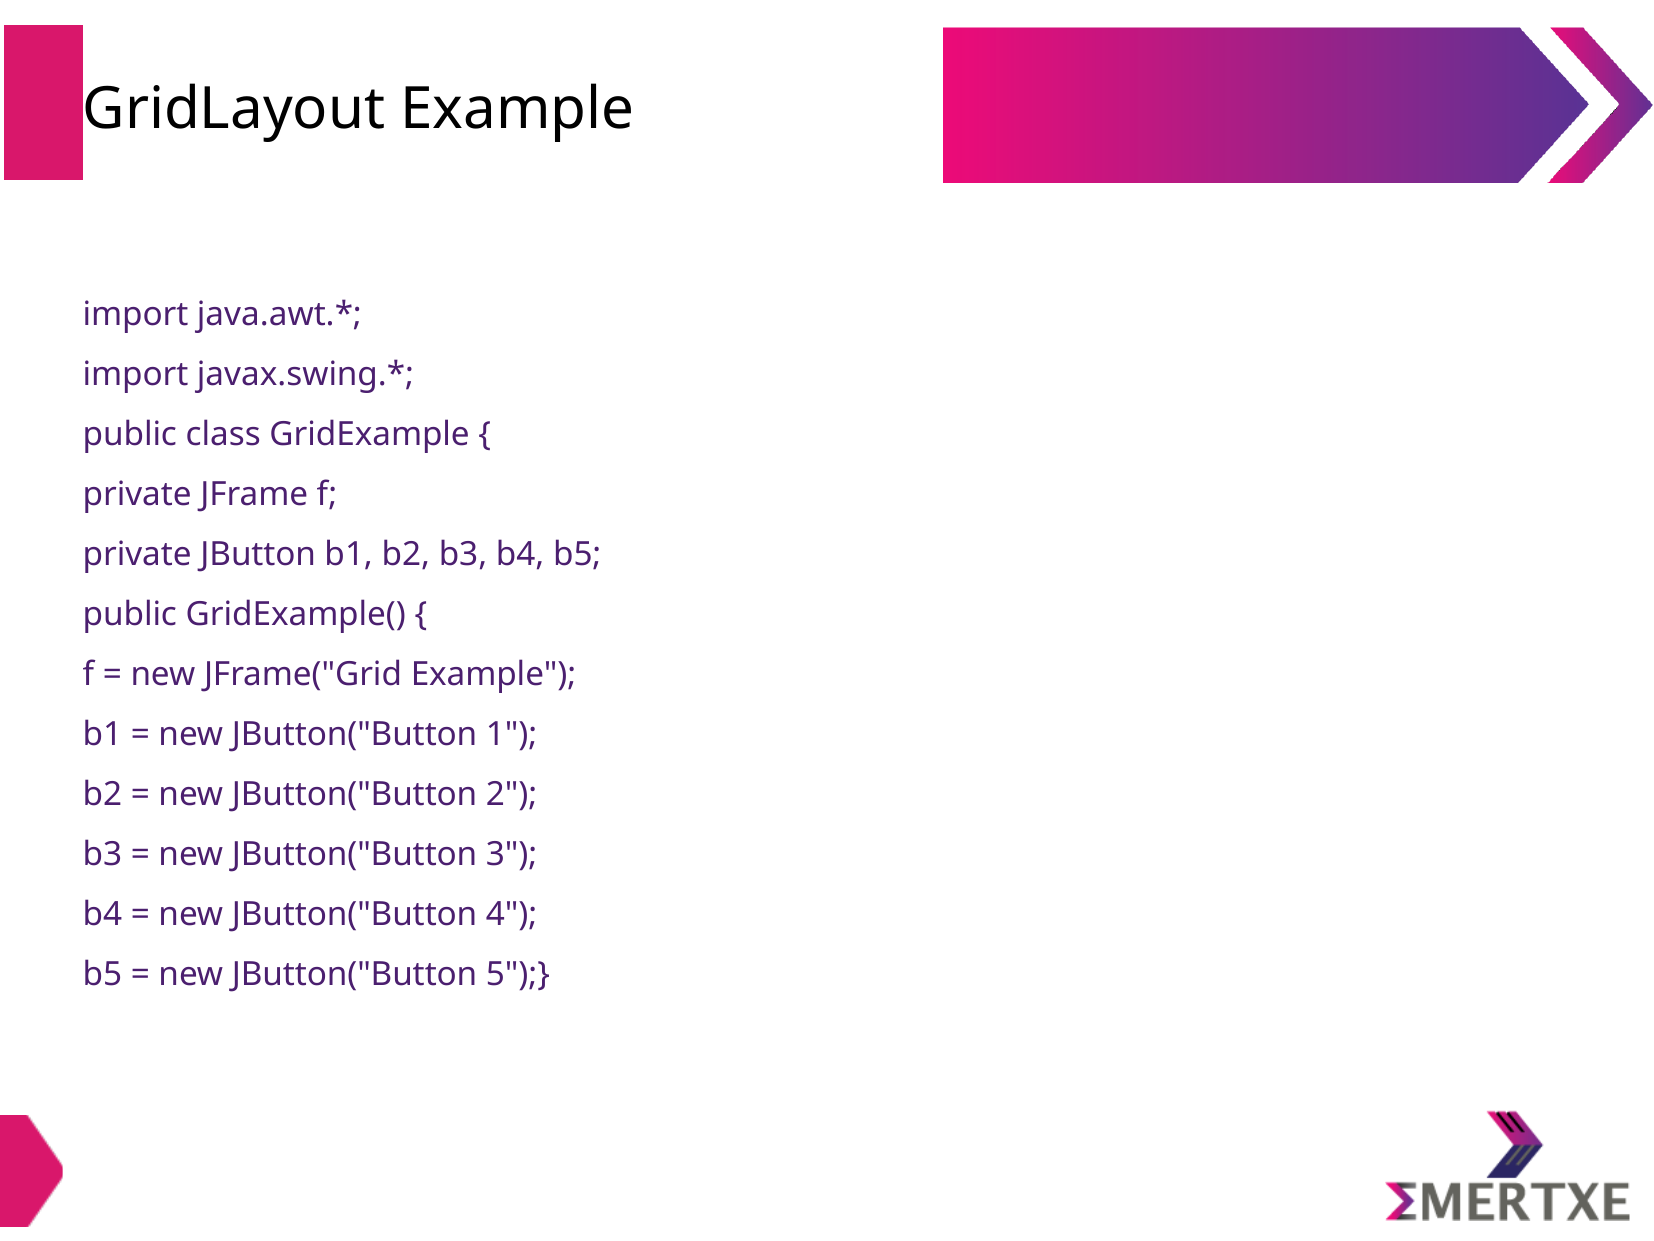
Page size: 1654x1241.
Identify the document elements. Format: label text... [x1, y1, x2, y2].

picture [1571, 27, 1653, 183]
picture [1385, 1107, 1631, 1221]
title GridLayout Example [82, 2, 1571, 210]
list import java.awt.*; import javax.swing.*; public class GridExample { private JFrame f; private JButton b1, b2, b3, b4, b5; public GridExample() { f = new JFrame("Grid Example"); b1 = new JButton("Button 1"); b2 = new JButton("Button 2"); b3 = new JButton("Button 3"); b4 = new JButton("Button 4"); b5 = new JButton("Button 5");} [82, 290, 1571, 1010]
